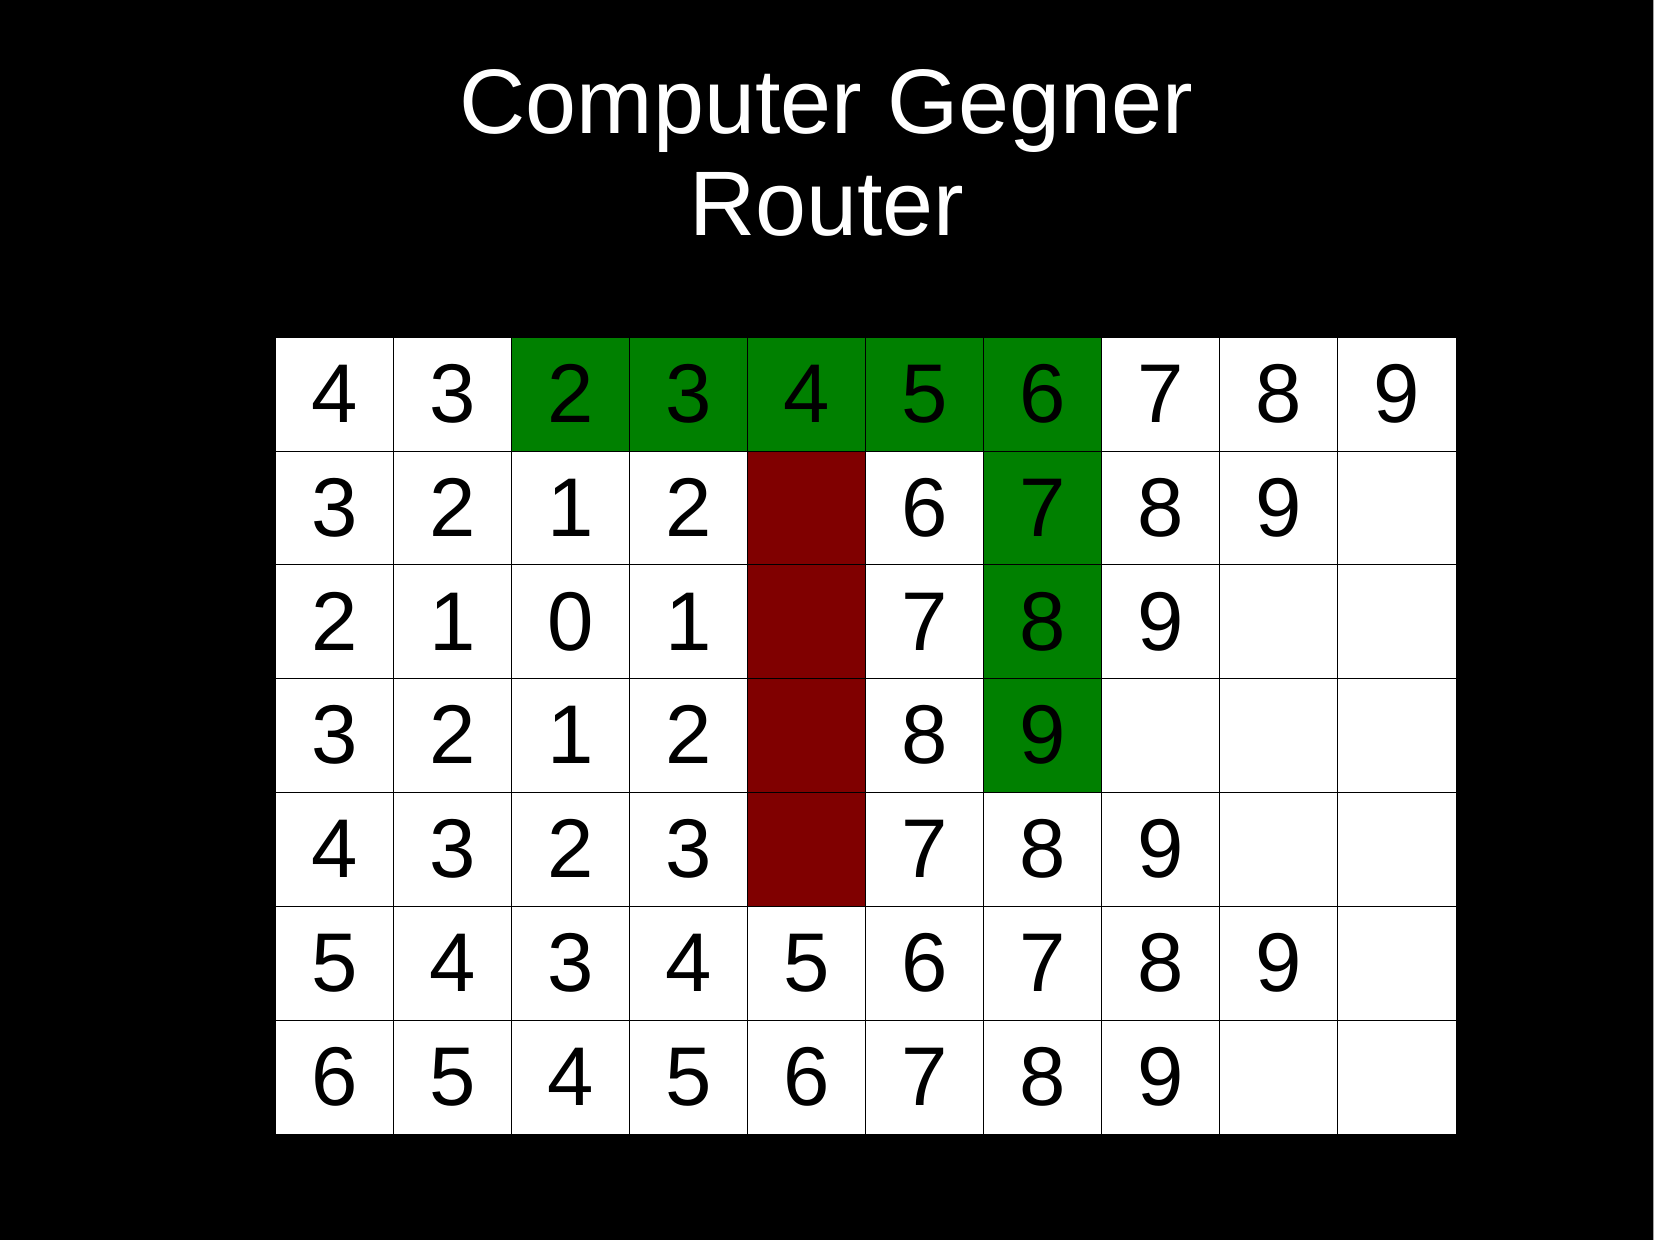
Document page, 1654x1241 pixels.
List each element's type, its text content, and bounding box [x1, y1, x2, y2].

table_cell 8 [1102, 452, 1219, 564]
table_cell 6 [276, 1021, 393, 1134]
table_cell 8 [984, 793, 1101, 906]
table_cell [1338, 793, 1456, 906]
table_header 5 [866, 338, 983, 451]
table_cell 2 [512, 793, 629, 906]
table_cell 9 [984, 679, 1101, 792]
table_cell 4 [394, 907, 511, 1020]
table_cell [1220, 565, 1337, 678]
table_cell 1 [394, 565, 511, 678]
table_cell 3 [276, 452, 393, 564]
table_cell 8 [866, 679, 983, 792]
table_cell 1 [630, 565, 747, 678]
table_cell 0 [512, 565, 629, 678]
table_cell 2 [394, 452, 511, 564]
table_cell 5 [630, 1021, 747, 1134]
table_cell 6 [866, 452, 983, 564]
table_cell [1102, 679, 1219, 792]
table_cell 8 [984, 565, 1101, 678]
table_cell 1 [512, 679, 629, 792]
table_cell 4 [630, 907, 747, 1020]
table_cell [748, 452, 865, 564]
table_cell 9 [1220, 907, 1337, 1020]
table_cell [1338, 679, 1456, 792]
table_cell [1220, 1021, 1337, 1134]
table_cell 9 [1220, 452, 1337, 564]
table_cell 7 [984, 907, 1101, 1020]
table_cell [1220, 793, 1337, 906]
table_header 8 [1220, 338, 1337, 451]
table_header 9 [1338, 338, 1456, 451]
table_cell [1338, 907, 1456, 1020]
table_cell [1338, 1021, 1456, 1134]
table_cell 6 [748, 1021, 865, 1134]
table_cell 1 [512, 452, 629, 564]
table_cell 9 [1102, 1021, 1219, 1134]
table_cell 4 [512, 1021, 629, 1134]
table_header 4 [748, 338, 865, 451]
table_cell [748, 679, 865, 792]
table_cell 2 [394, 679, 511, 792]
table_cell 7 [866, 793, 983, 906]
table_cell 7 [984, 452, 1101, 564]
table_cell 7 [866, 565, 983, 678]
table_header 2 [512, 338, 629, 451]
table_cell 8 [984, 1021, 1101, 1134]
title Computer Gegner Router [82, 49, 1571, 257]
table_cell 2 [630, 452, 747, 564]
table_cell 3 [276, 679, 393, 792]
table_header 7 [1102, 338, 1219, 451]
table_cell [1338, 565, 1456, 678]
table_cell 5 [748, 907, 865, 1020]
table_header 4 [276, 338, 393, 451]
table_cell 9 [1102, 565, 1219, 678]
table_cell 3 [512, 907, 629, 1020]
table_cell 5 [394, 1021, 511, 1134]
table_cell 4 [276, 793, 393, 906]
table_header 3 [630, 338, 747, 451]
table_header 3 [394, 338, 511, 451]
table_cell 3 [394, 793, 511, 906]
table_cell [1220, 679, 1337, 792]
table_cell 7 [866, 1021, 983, 1134]
table_cell 3 [630, 793, 747, 906]
table_cell [748, 793, 865, 906]
table_cell 2 [276, 565, 393, 678]
table_cell [1338, 452, 1456, 564]
table_cell 2 [630, 679, 747, 792]
table_cell 5 [276, 907, 393, 1020]
table_header 6 [984, 338, 1101, 451]
table_cell 6 [866, 907, 983, 1020]
table_cell 8 [1102, 907, 1219, 1020]
table_cell [748, 565, 865, 678]
table_cell 9 [1102, 793, 1219, 906]
